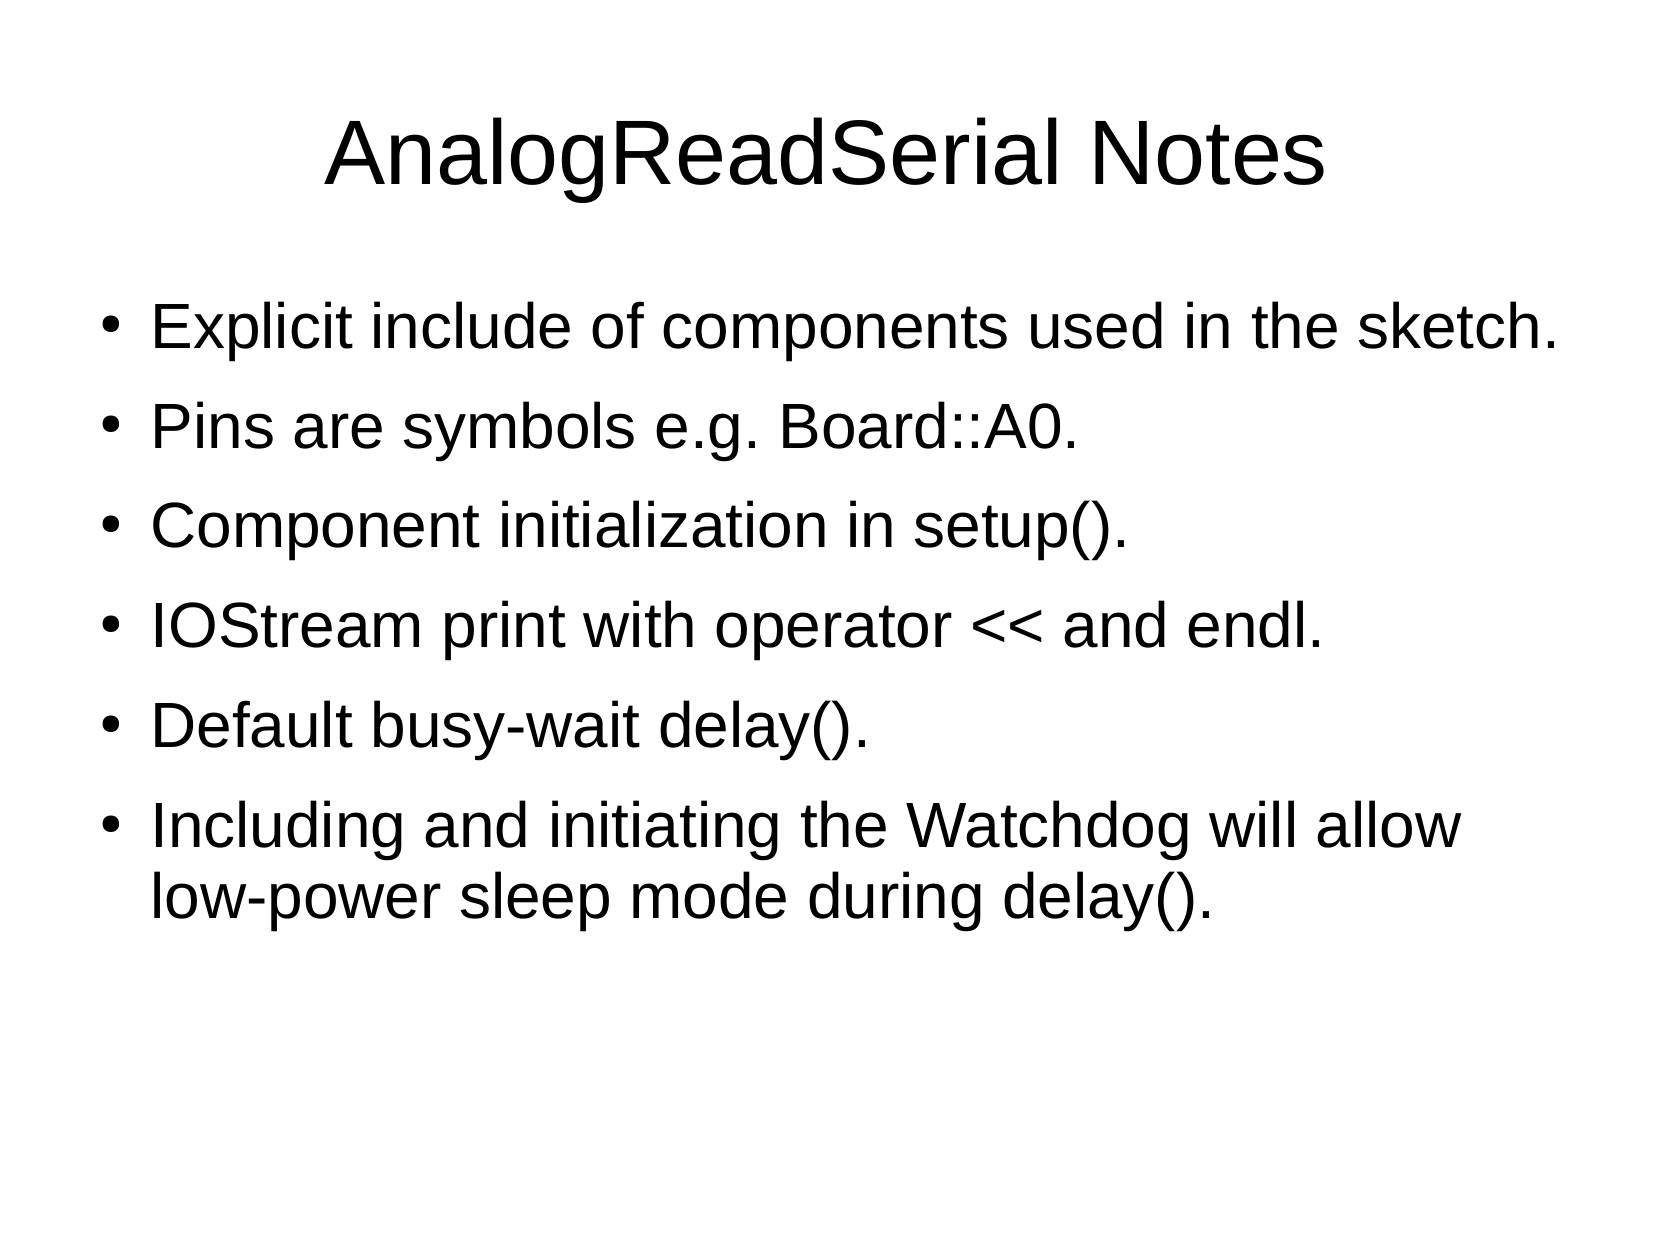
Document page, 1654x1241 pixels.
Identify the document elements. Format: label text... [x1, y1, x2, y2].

list Explicit include of components used in the sketch. Pins are symbols e.g. Board::A0. Component initialization in setup(). IOStream print with operator << and endl. Default busy-wait delay(). Including and initiating the Watchdog will allow low-power sleep mode during delay(). [82, 290, 1571, 1010]
title AnalogReadSerial Notes [82, 49, 1571, 257]
